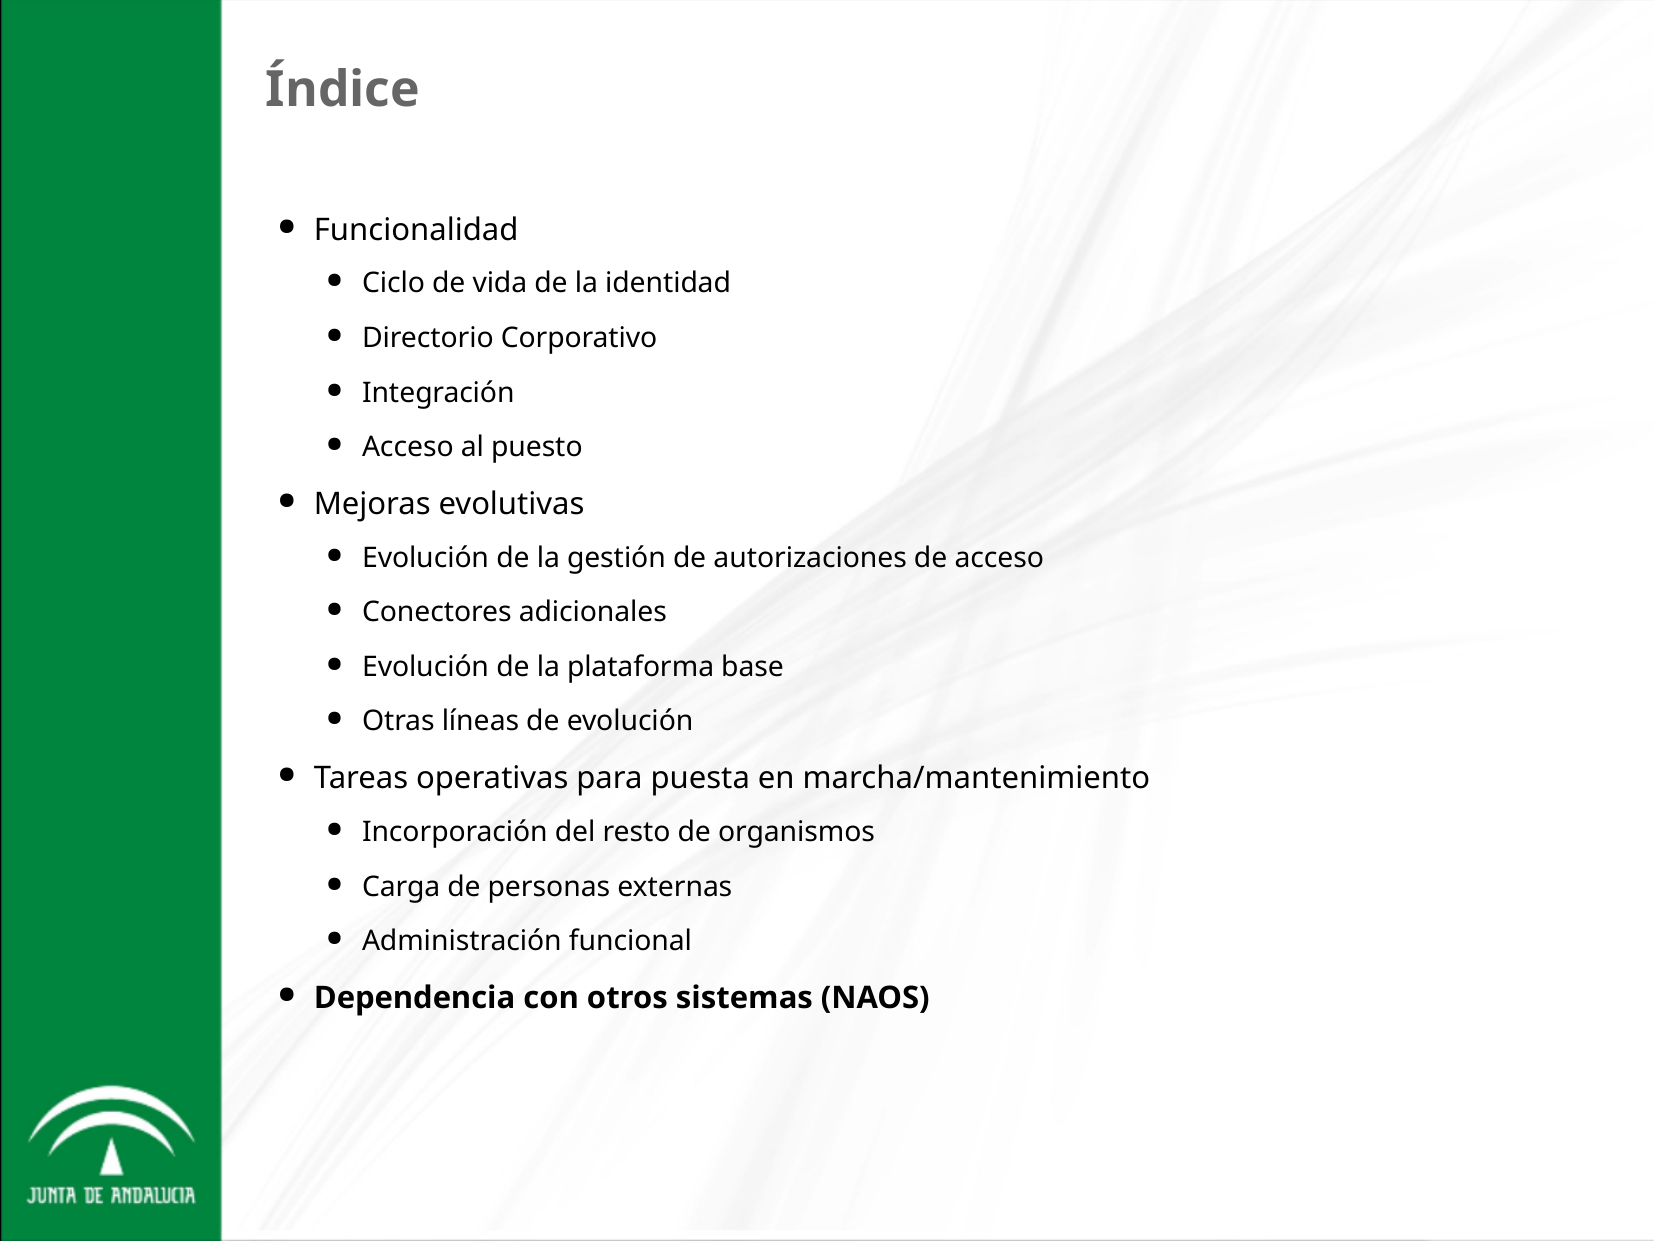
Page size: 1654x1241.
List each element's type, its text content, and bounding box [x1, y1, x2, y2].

list Funcionalidad Ciclo de vida de la identidad Directorio Corporativo Integración Acceso al puesto Mejoras evolutivas Evolución de la gestión de autorizaciones de acceso Conectores adicionales Evolución de la plataforma base Otras líneas de evolución Tareas operativas para puesta en marcha/mantenimiento Incorporación del resto de organismos Carga de personas externas Administración funcional Dependencia con otros sistemas (NAOS) [265, 206, 1571, 1026]
picture [0, 0, 1654, 1241]
title Índice [265, 37, 1571, 136]
